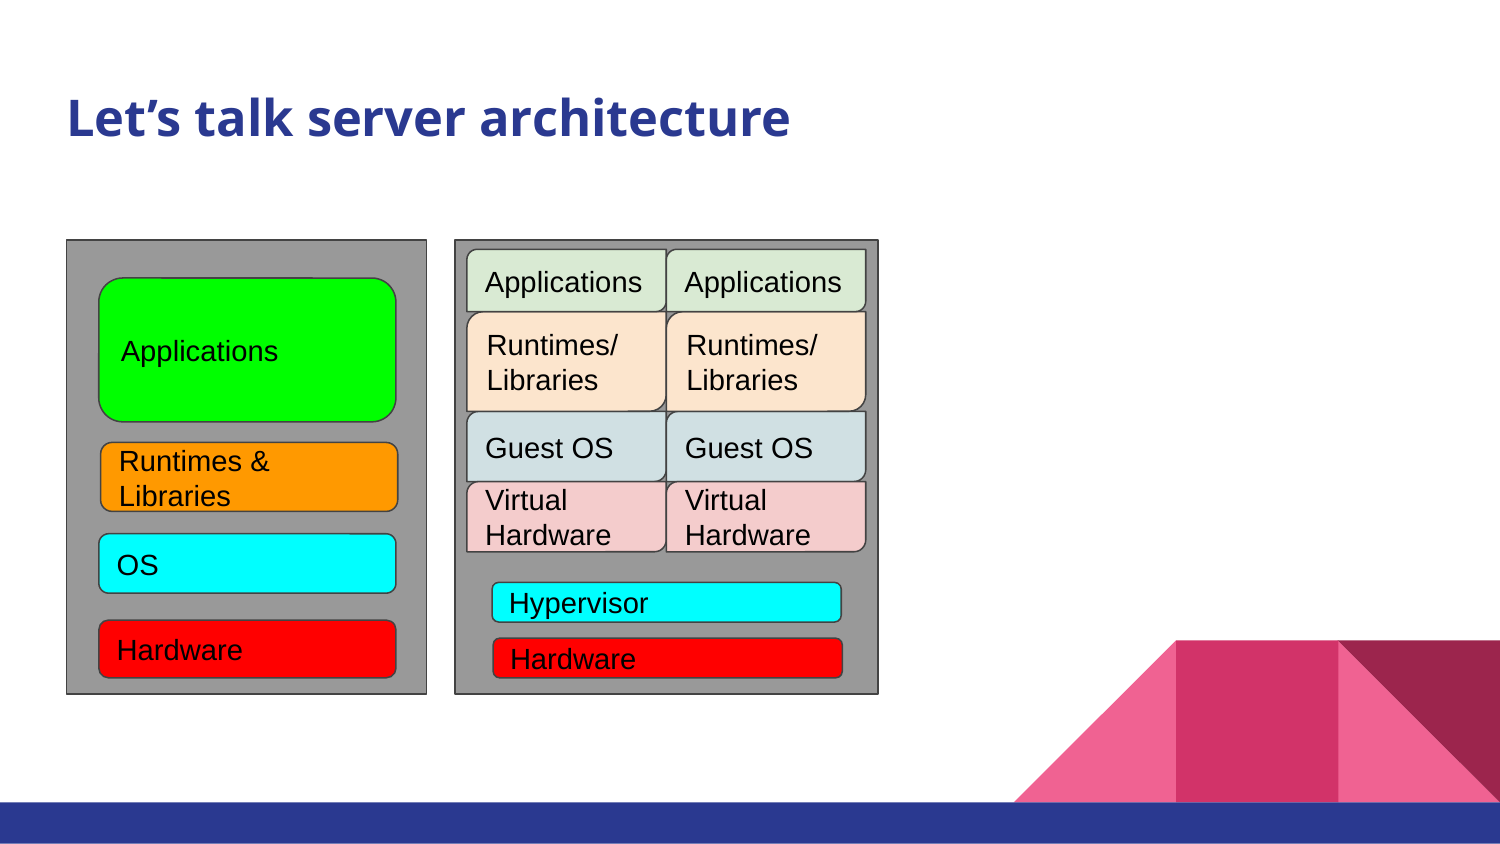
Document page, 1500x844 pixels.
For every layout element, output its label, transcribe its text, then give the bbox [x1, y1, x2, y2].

text_box Runtimes & Libraries [100, 442, 398, 512]
text_box Virtual Hardware [466, 481, 667, 552]
text_box Hardware [98, 620, 396, 678]
text_box Applications [666, 249, 866, 312]
text_box OS [98, 533, 396, 594]
text_box Applications [98, 277, 396, 422]
text_box Virtual Hardware [666, 481, 866, 552]
text_box Runtimes/Libraries [466, 311, 667, 412]
text_box Guest OS [466, 411, 667, 482]
title Let’s talk server architecture [51, 67, 1449, 167]
text_box Applications [466, 249, 667, 312]
text_box [455, 240, 879, 694]
text_box [66, 240, 427, 694]
text_box Hardware [493, 638, 843, 678]
text_box Hypervisor [492, 582, 842, 623]
text_box Guest OS [666, 411, 866, 482]
text_box Runtimes/Libraries [666, 311, 866, 412]
